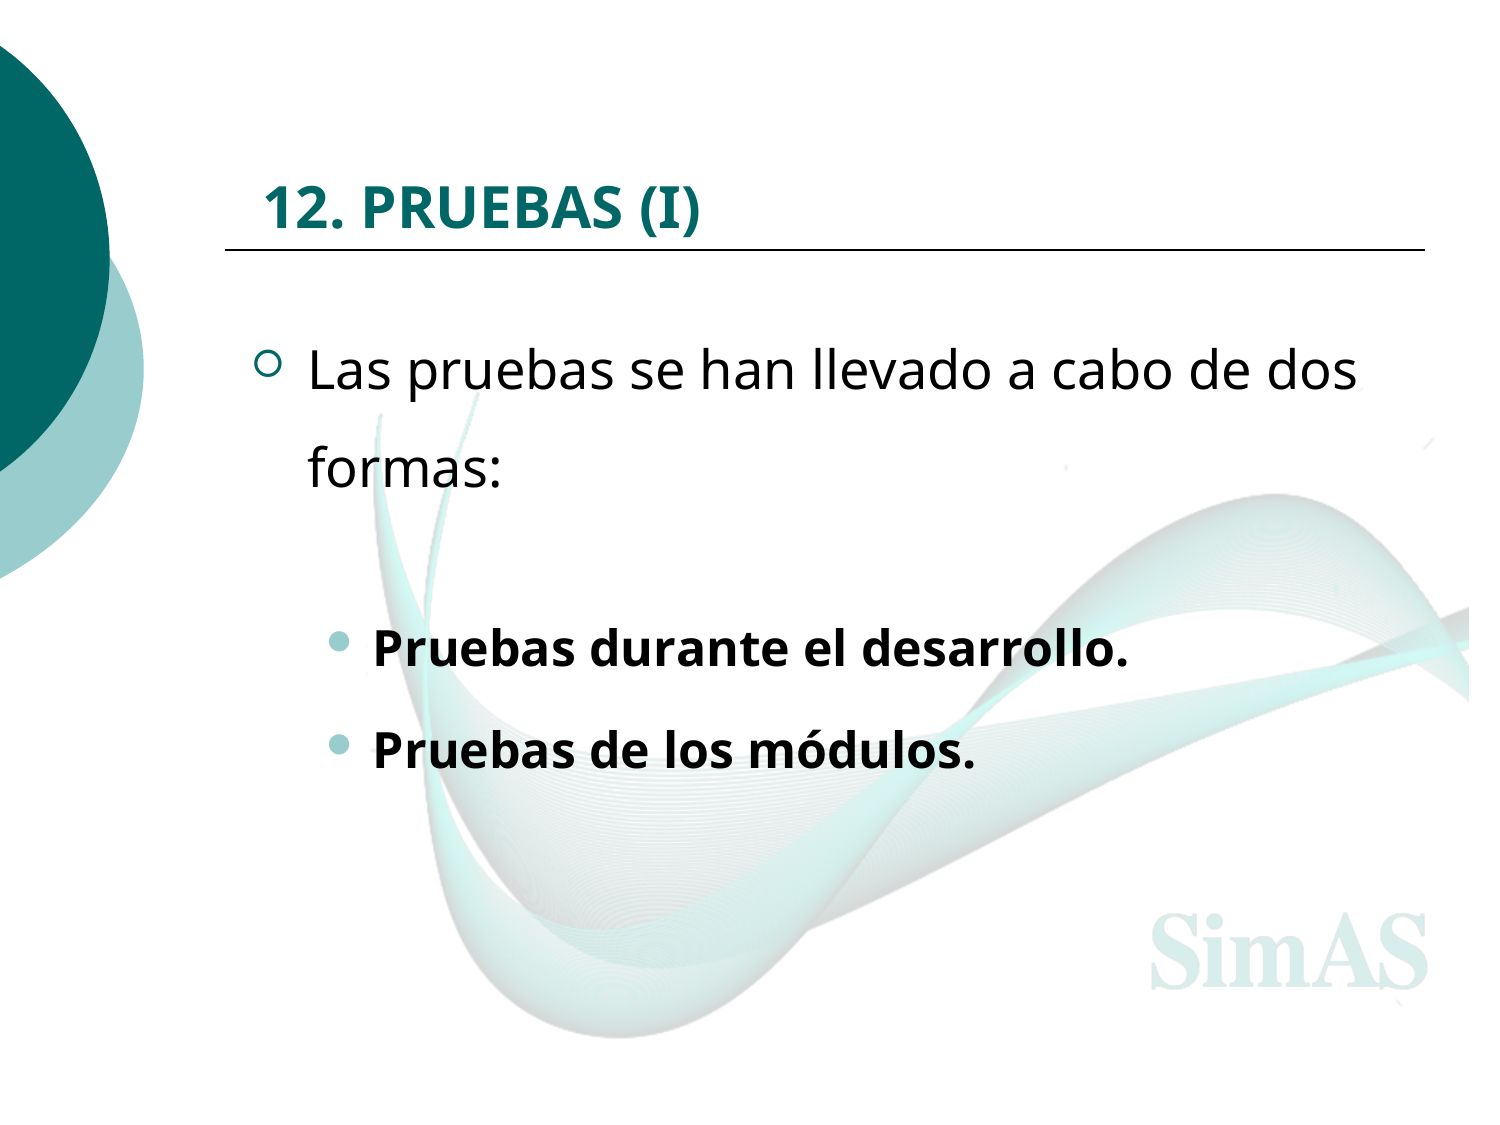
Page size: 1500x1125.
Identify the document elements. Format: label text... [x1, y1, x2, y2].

title 12. PRUEBAS (I) [248, 60, 1448, 249]
list Las pruebas se han llevado a cabo de dos formas: Pruebas durante el desarrollo. Pruebas de los módulos. [236, 295, 1453, 1125]
